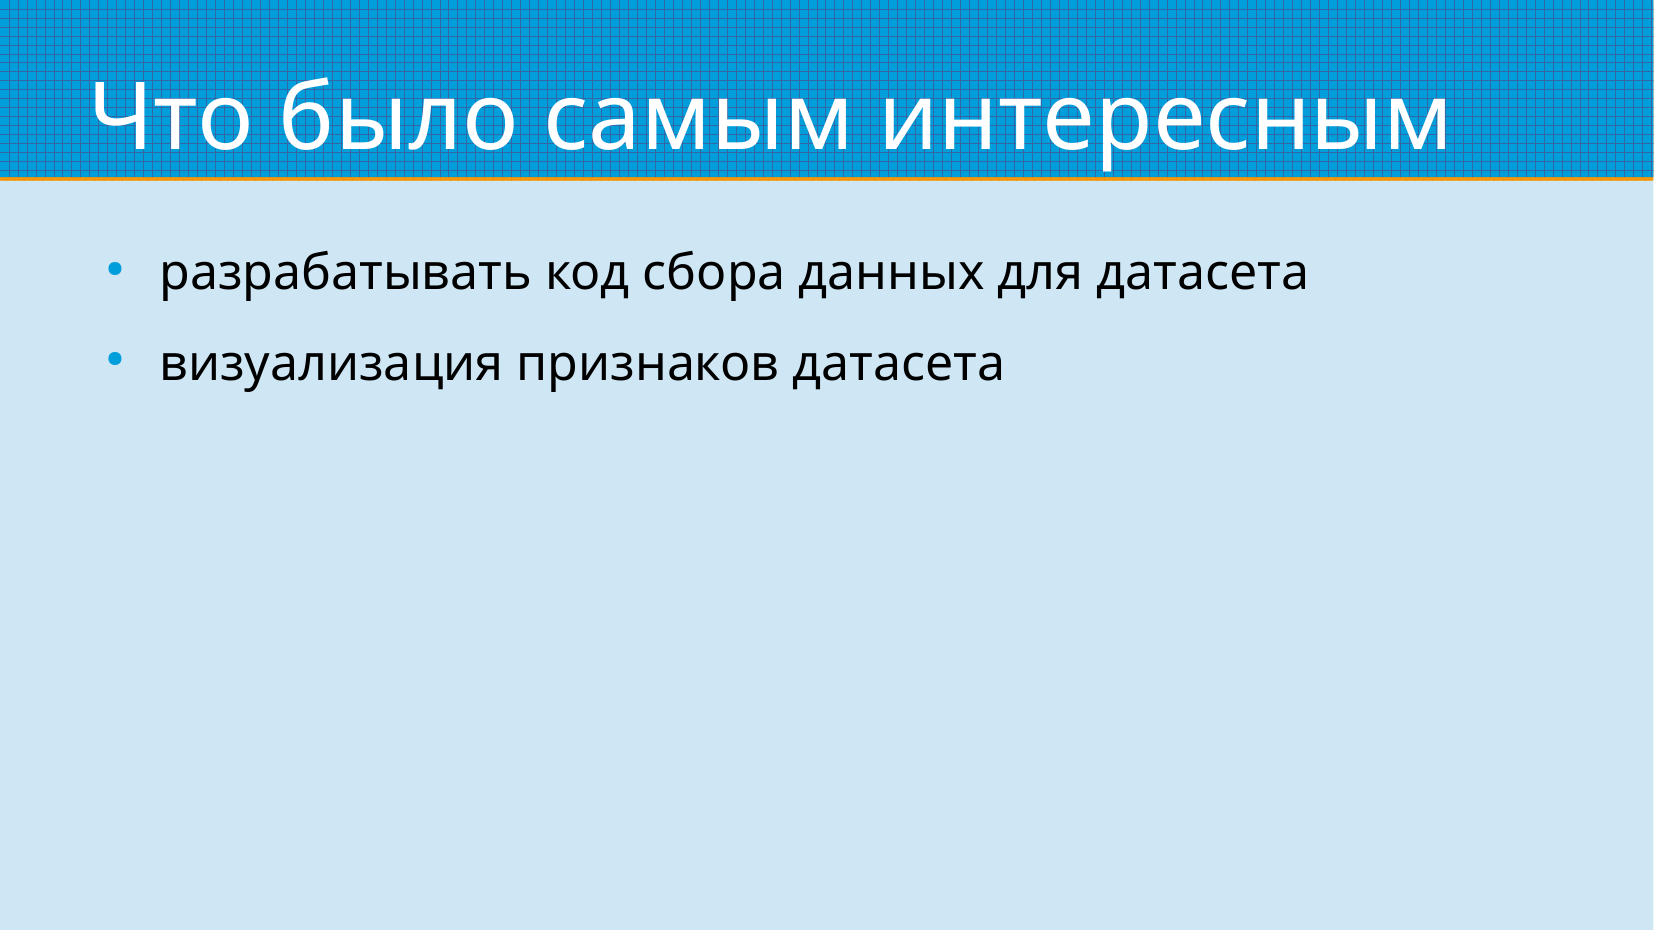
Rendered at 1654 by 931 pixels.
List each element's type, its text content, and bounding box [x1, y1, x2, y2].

list разрабатывать код сбора данных для датасета визуализация признаков датасета [88, 236, 1565, 813]
title Что было самым интересным [88, 14, 1565, 178]
